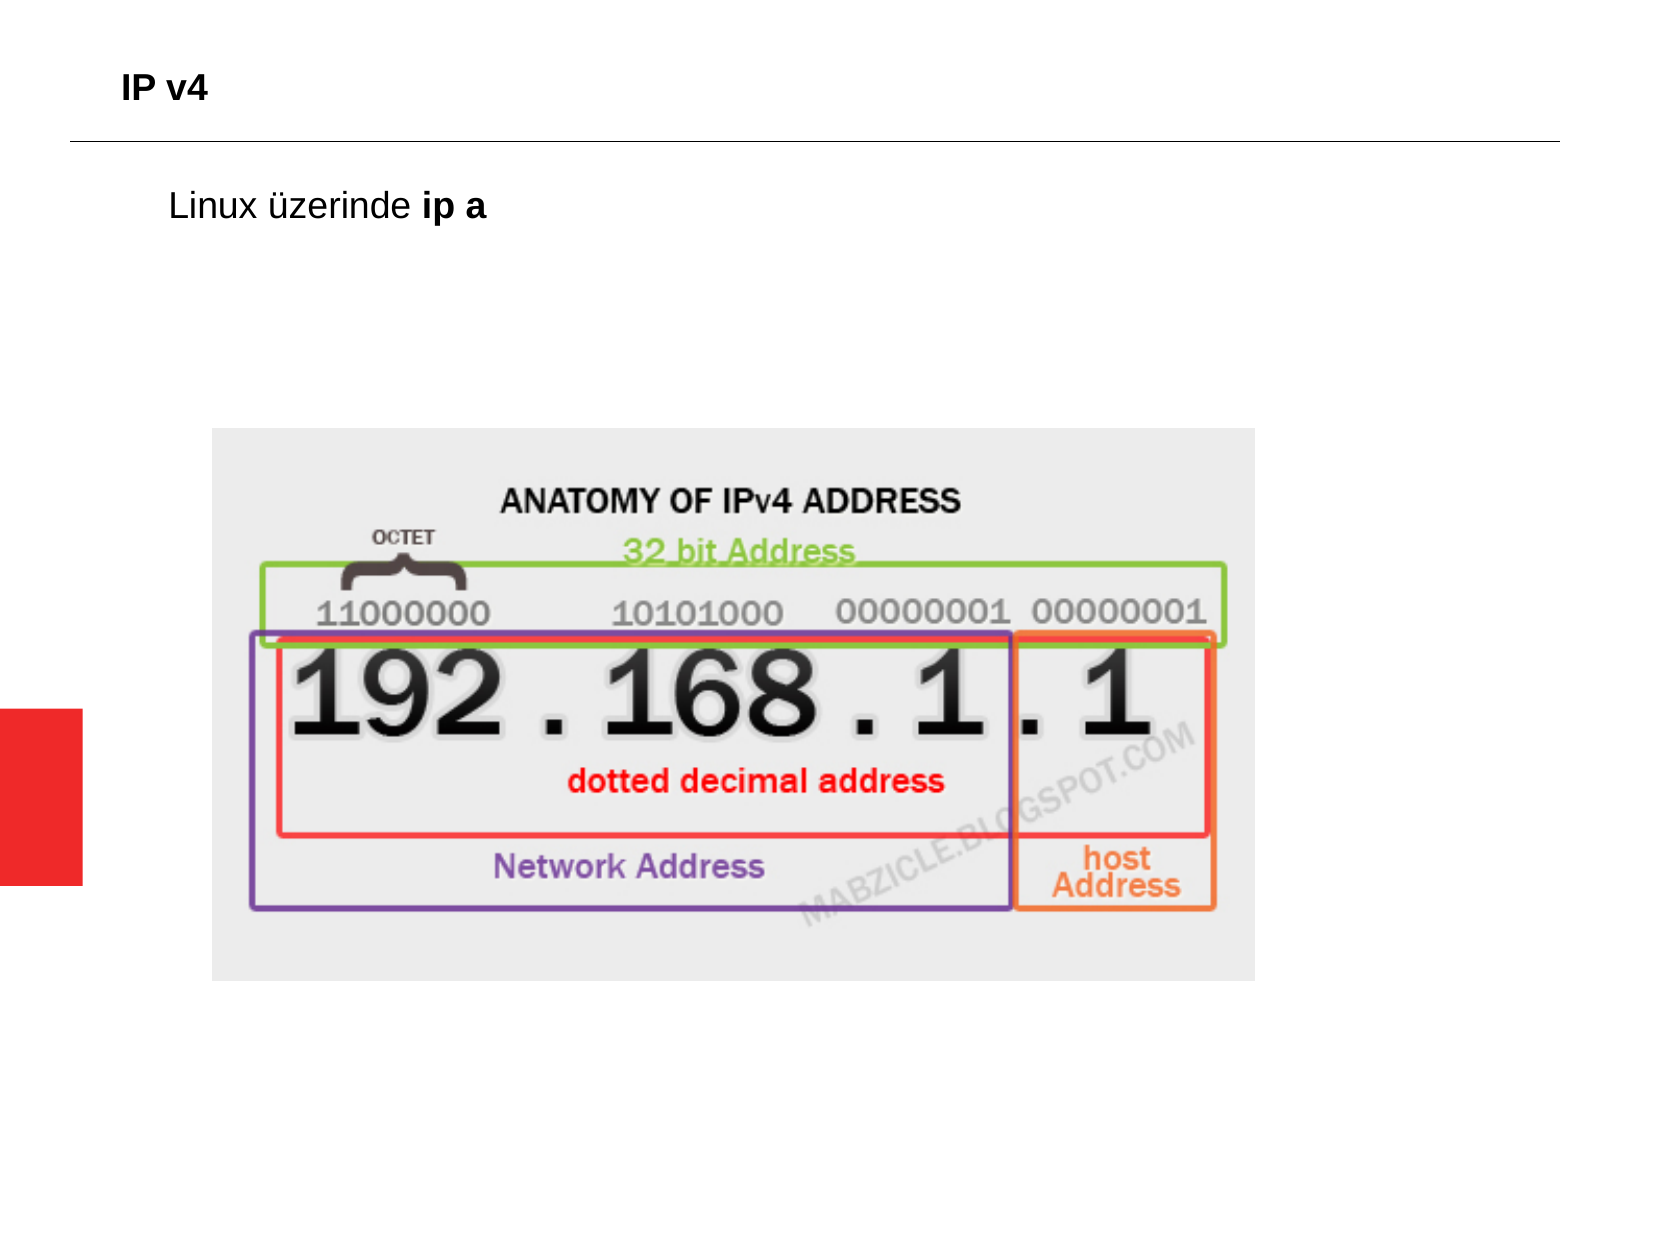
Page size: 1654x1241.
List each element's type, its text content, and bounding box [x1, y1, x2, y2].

picture [212, 428, 1255, 981]
text_box Linux üzerinde ip a [153, 177, 1229, 234]
text_box IP v4 [106, 59, 1536, 116]
